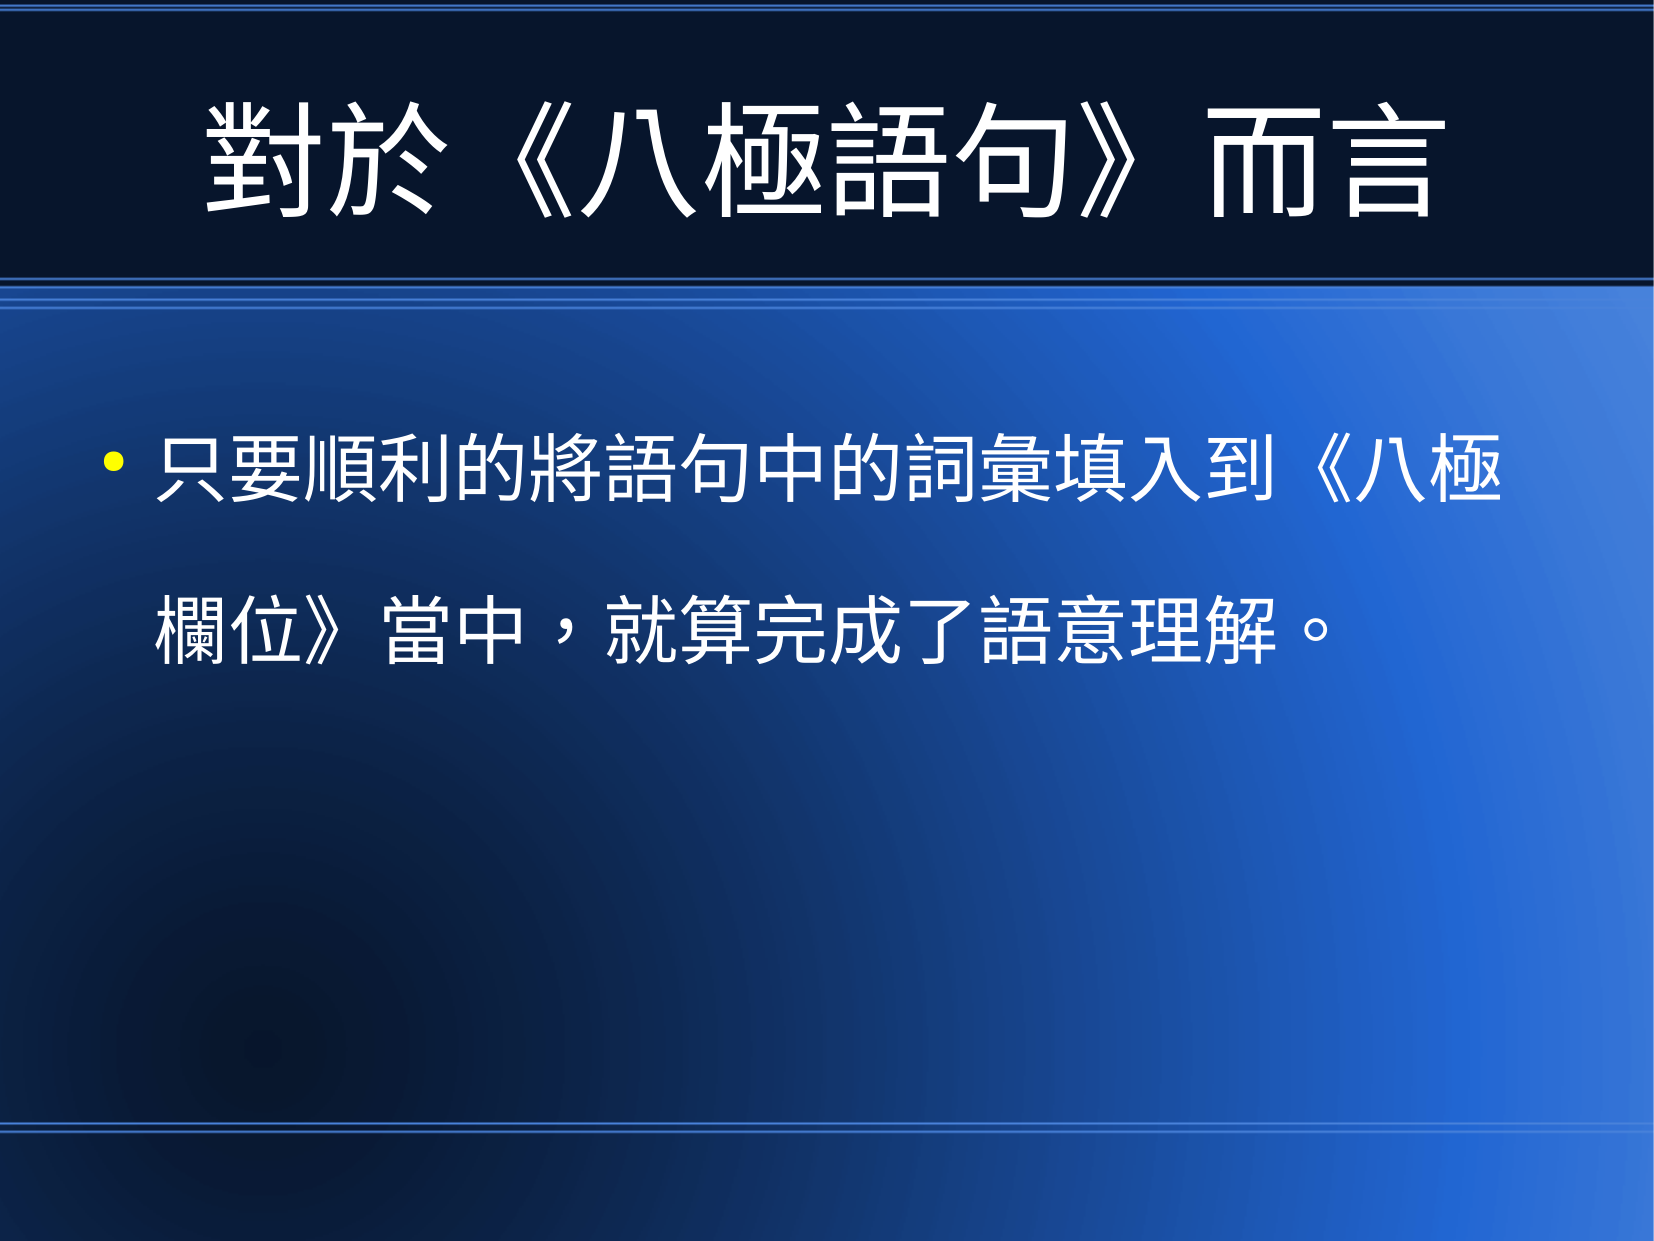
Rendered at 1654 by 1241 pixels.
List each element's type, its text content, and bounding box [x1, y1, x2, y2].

title 對於《八極語句》而言 [82, 49, 1571, 257]
list 只要順利的將語句中的詞彙填入到《八極欄位》當中，就算完成了語意理解。 [82, 355, 1571, 1241]
picture [0, 0, 1654, 1241]
